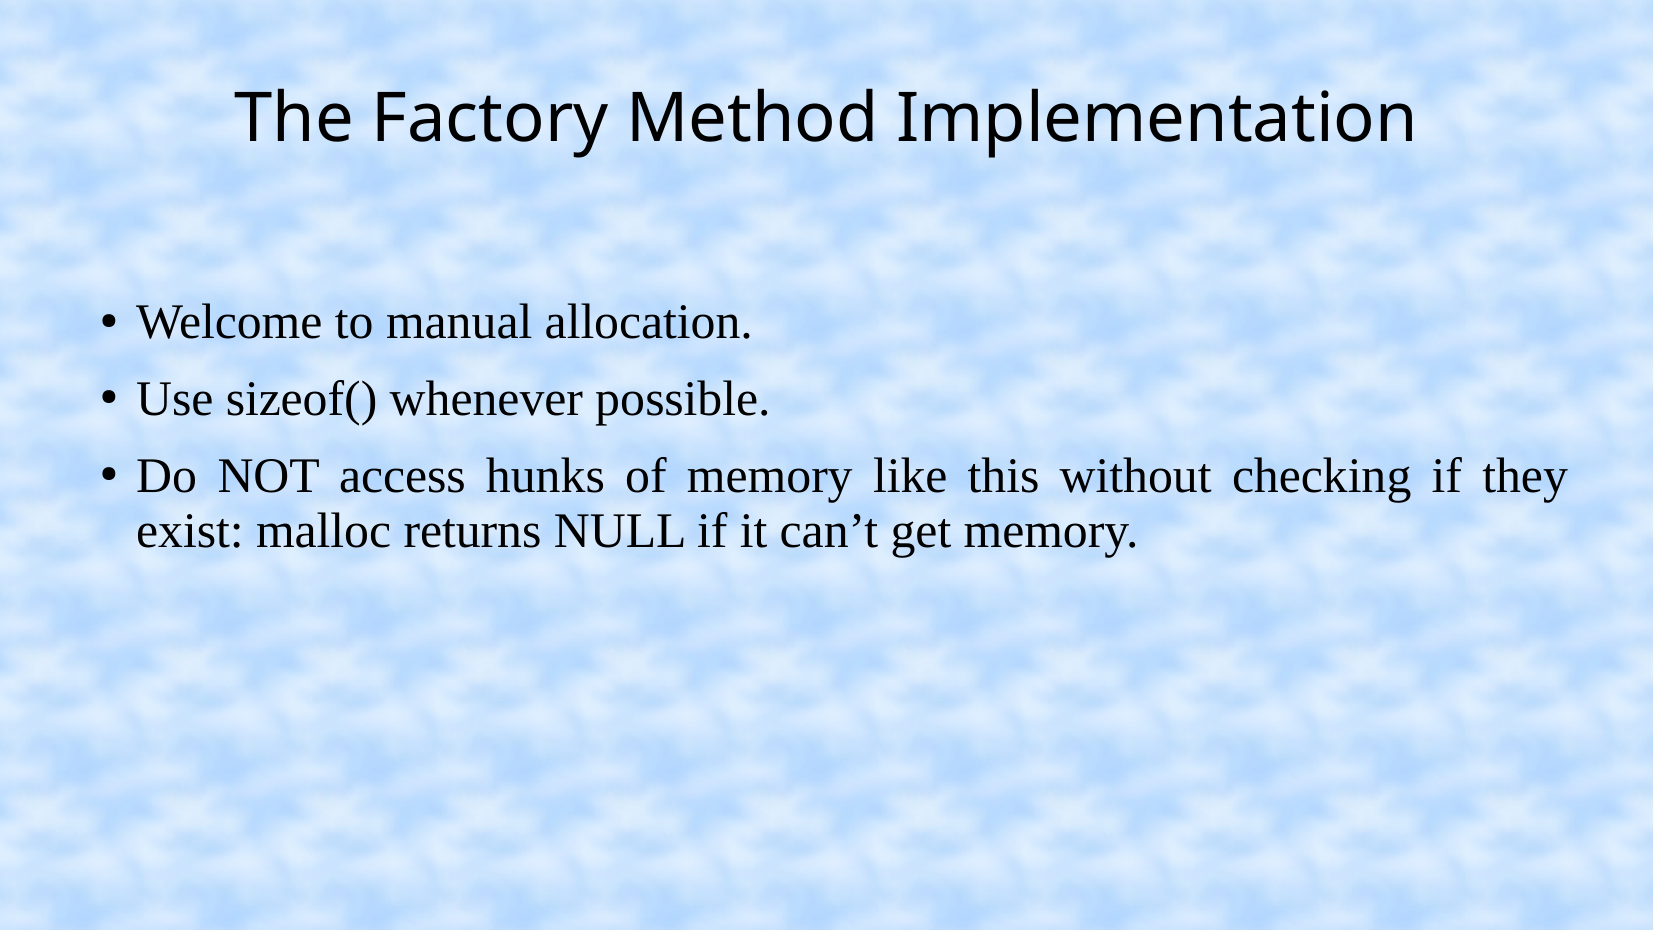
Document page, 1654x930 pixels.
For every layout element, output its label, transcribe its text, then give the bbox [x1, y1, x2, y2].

picture [0, 0, 1654, 930]
list Welcome to manual allocation. Use sizeof() whenever possible. Do NOT access hunks of memory like this without checking if they exist: malloc returns NULL if it can’t get memory. [82, 217, 1571, 841]
title The Factory Method Implementation [82, 36, 1571, 193]
